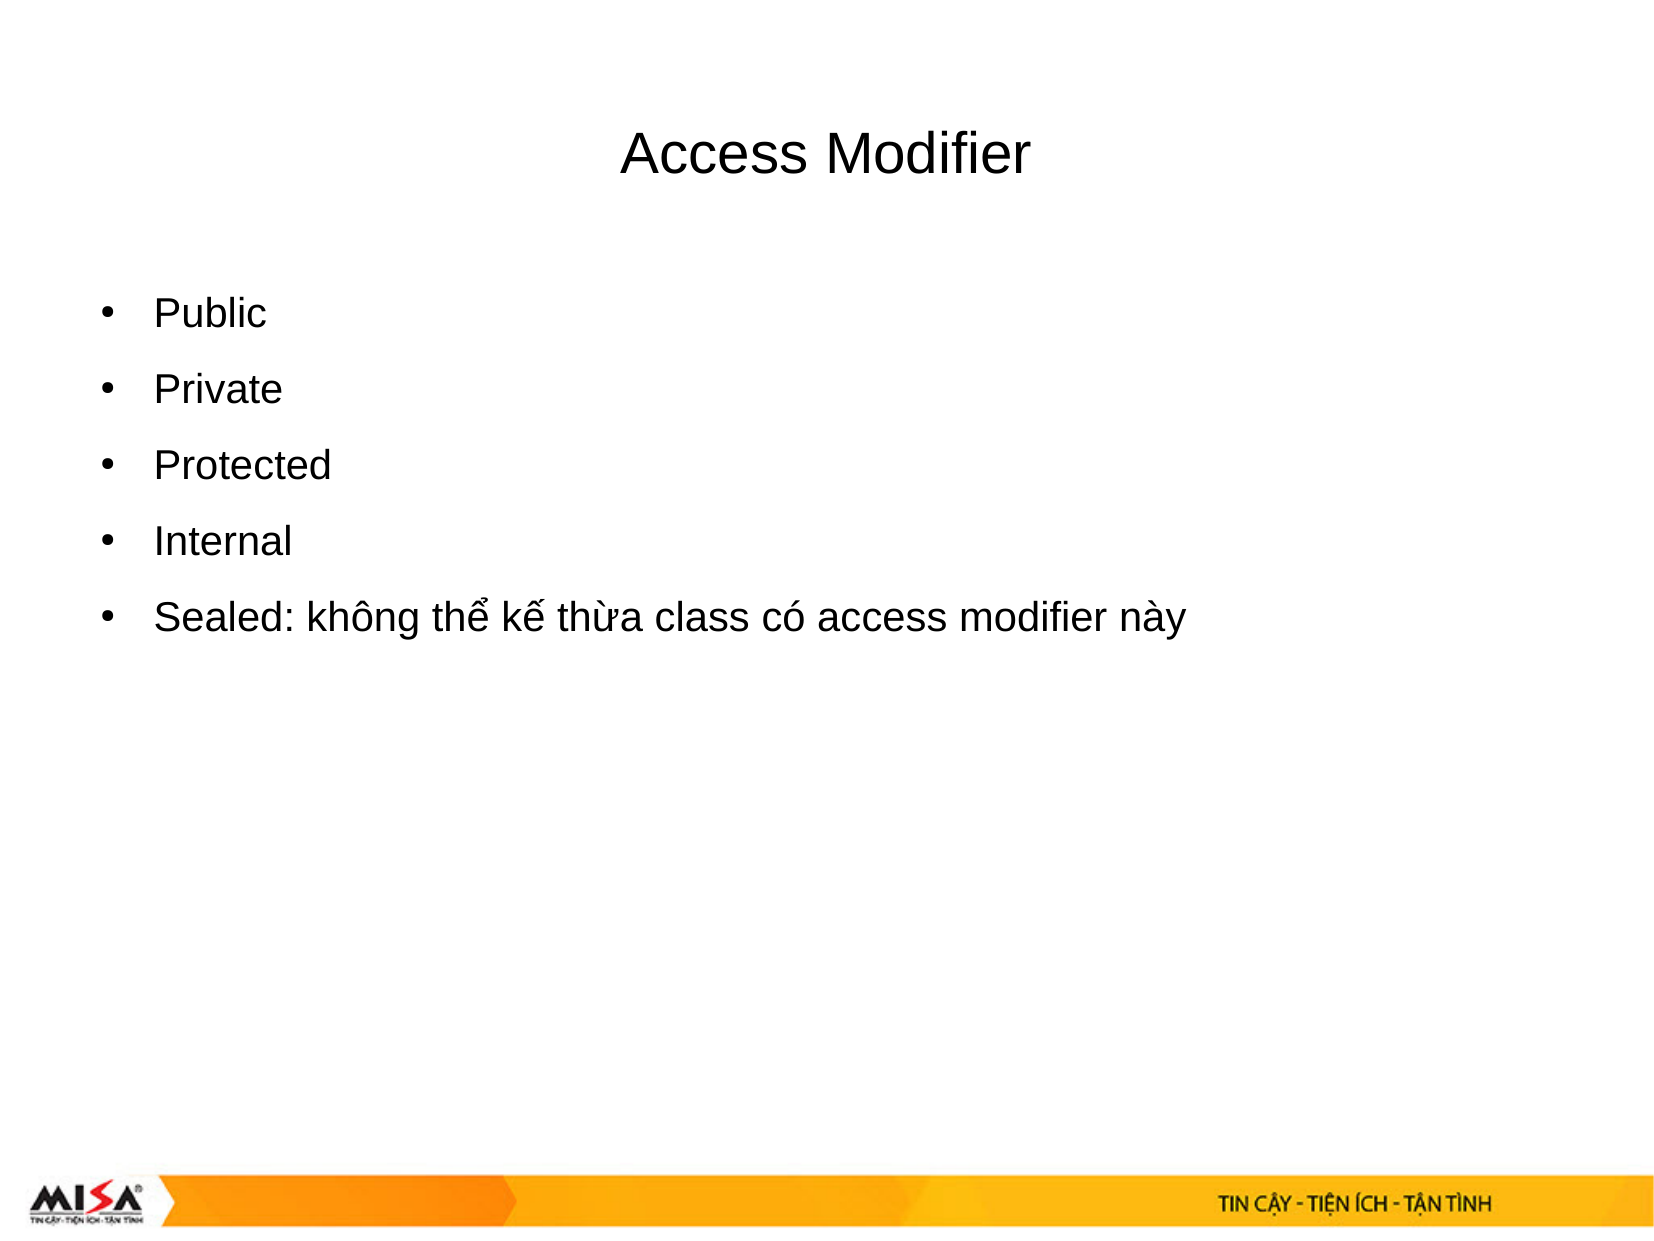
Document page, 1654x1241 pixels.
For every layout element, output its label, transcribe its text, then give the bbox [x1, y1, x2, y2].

title Access Modifier [82, 49, 1571, 257]
picture [0, 0, 1654, 1241]
list Public Private Protected Internal Sealed: không thể kế thừa class có access modifier này [82, 290, 1571, 1010]
